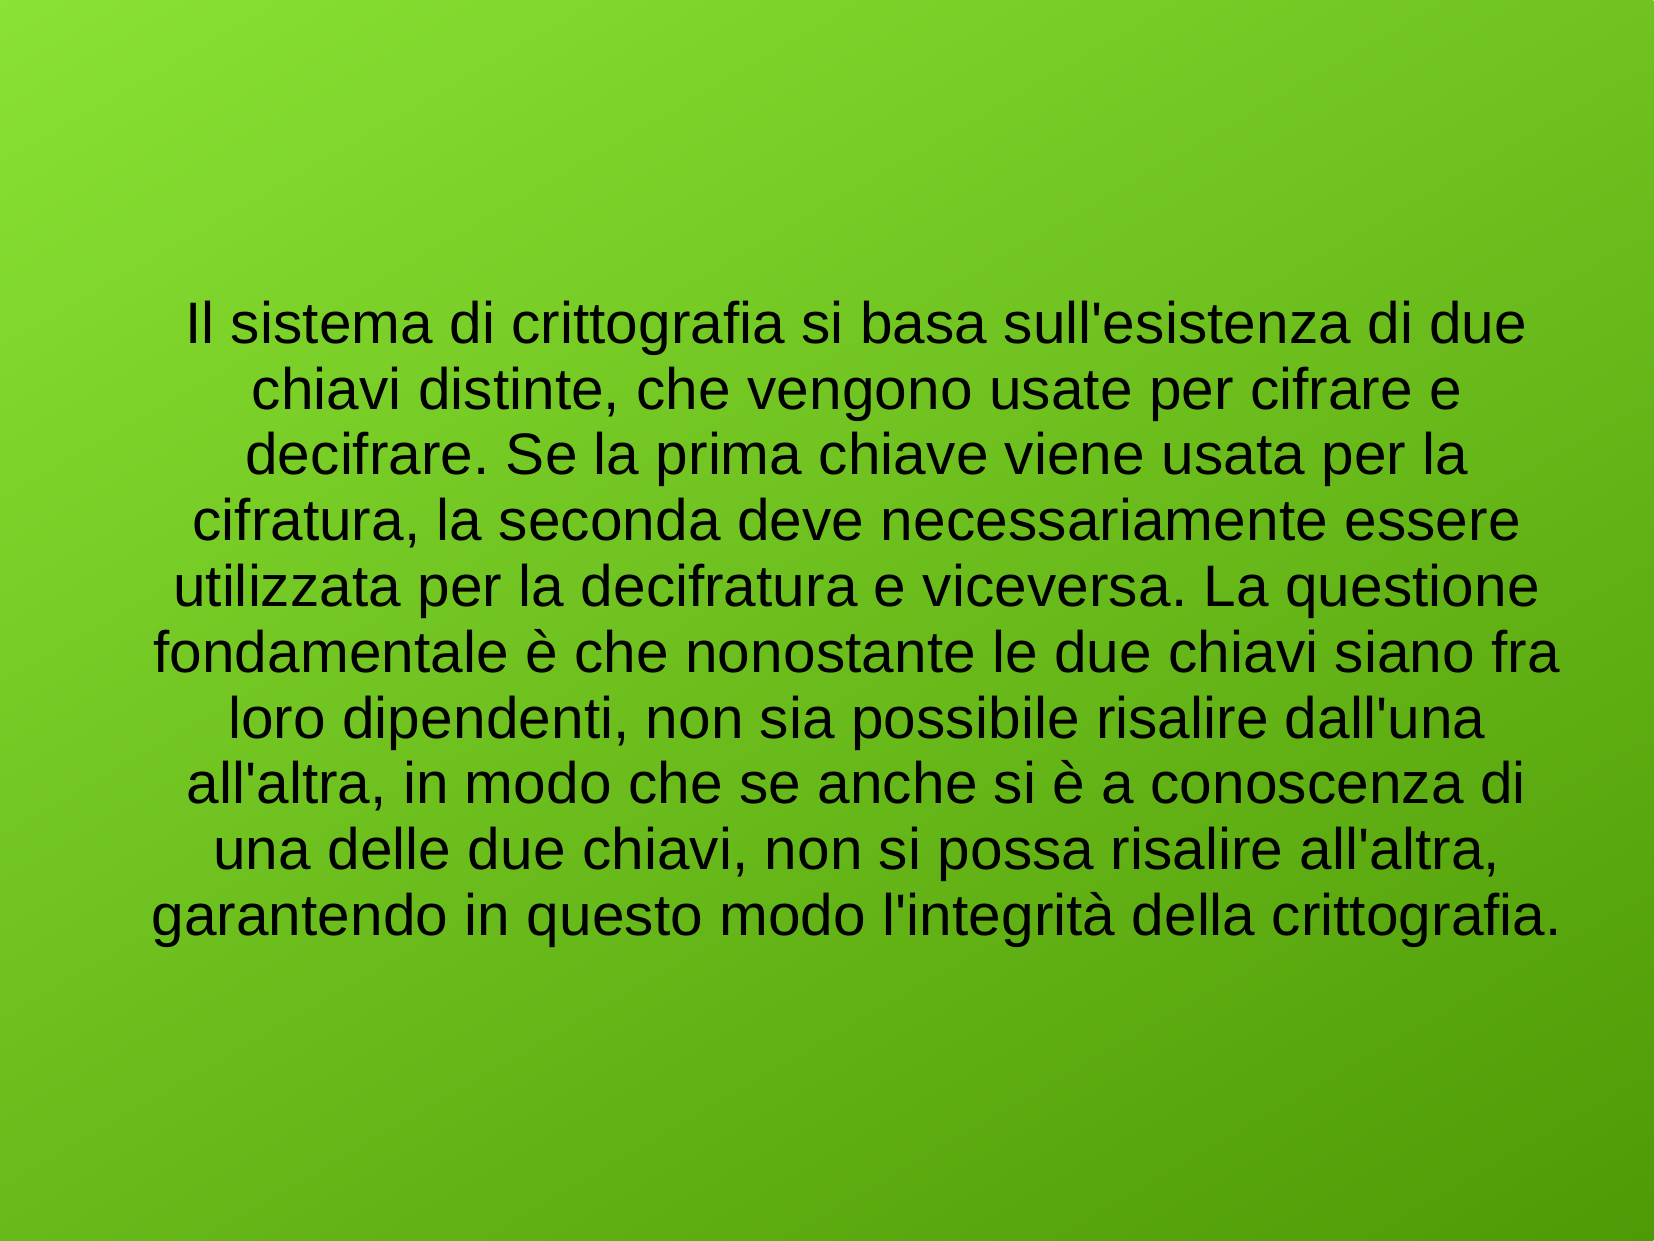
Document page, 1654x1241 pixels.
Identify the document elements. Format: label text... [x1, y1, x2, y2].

list Il sistema di crittografia si basa sull'esistenza di due chiavi distinte, che vengono usate per cifrare e decifrare. Se la prima chiave viene usata per la cifratura, la seconda deve necessariamente essere utilizzata per la decifratura e viceversa. La questione fondamentale è che nonostante le due chiavi siano fra loro dipendenti, non sia possibile risalire dall'una all'altra, in modo che se anche si è a conoscenza di una delle due chiavi, non si possa risalire all'altra, garantendo in questo modo l'integrità della crittografia. [82, 290, 1571, 1010]
